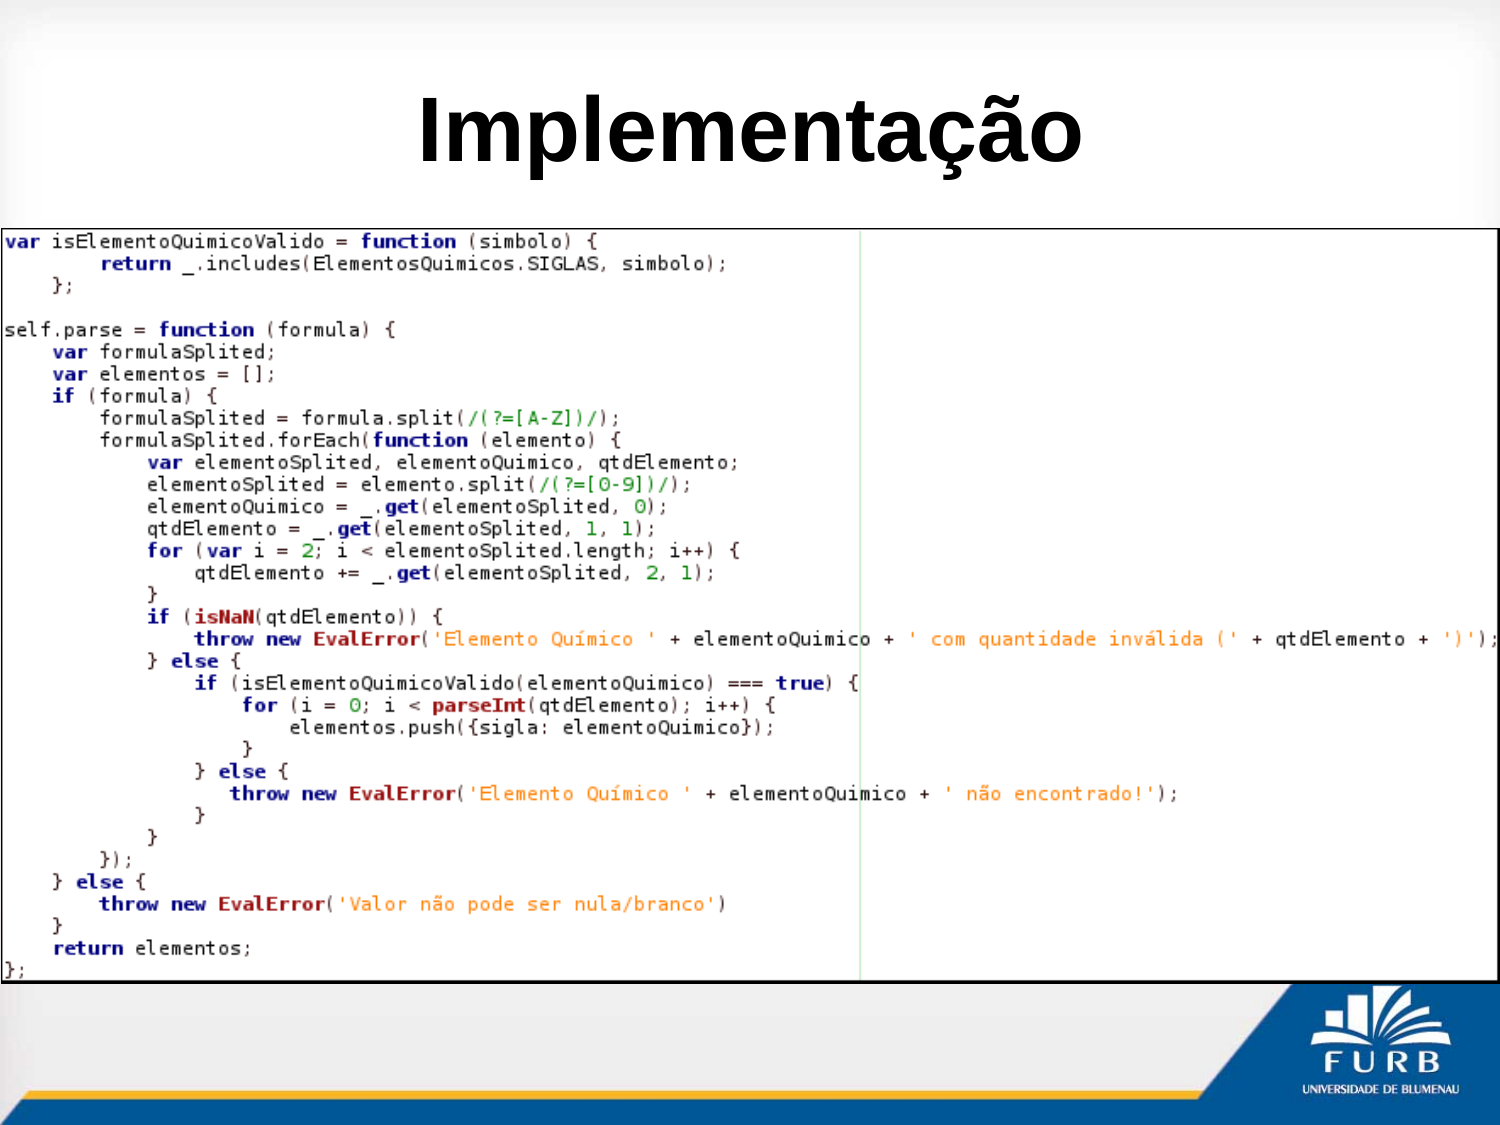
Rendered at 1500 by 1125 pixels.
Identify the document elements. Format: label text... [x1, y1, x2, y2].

text_box Implementação [76, 30, 1427, 219]
picture [0, 0, 1500, 1125]
